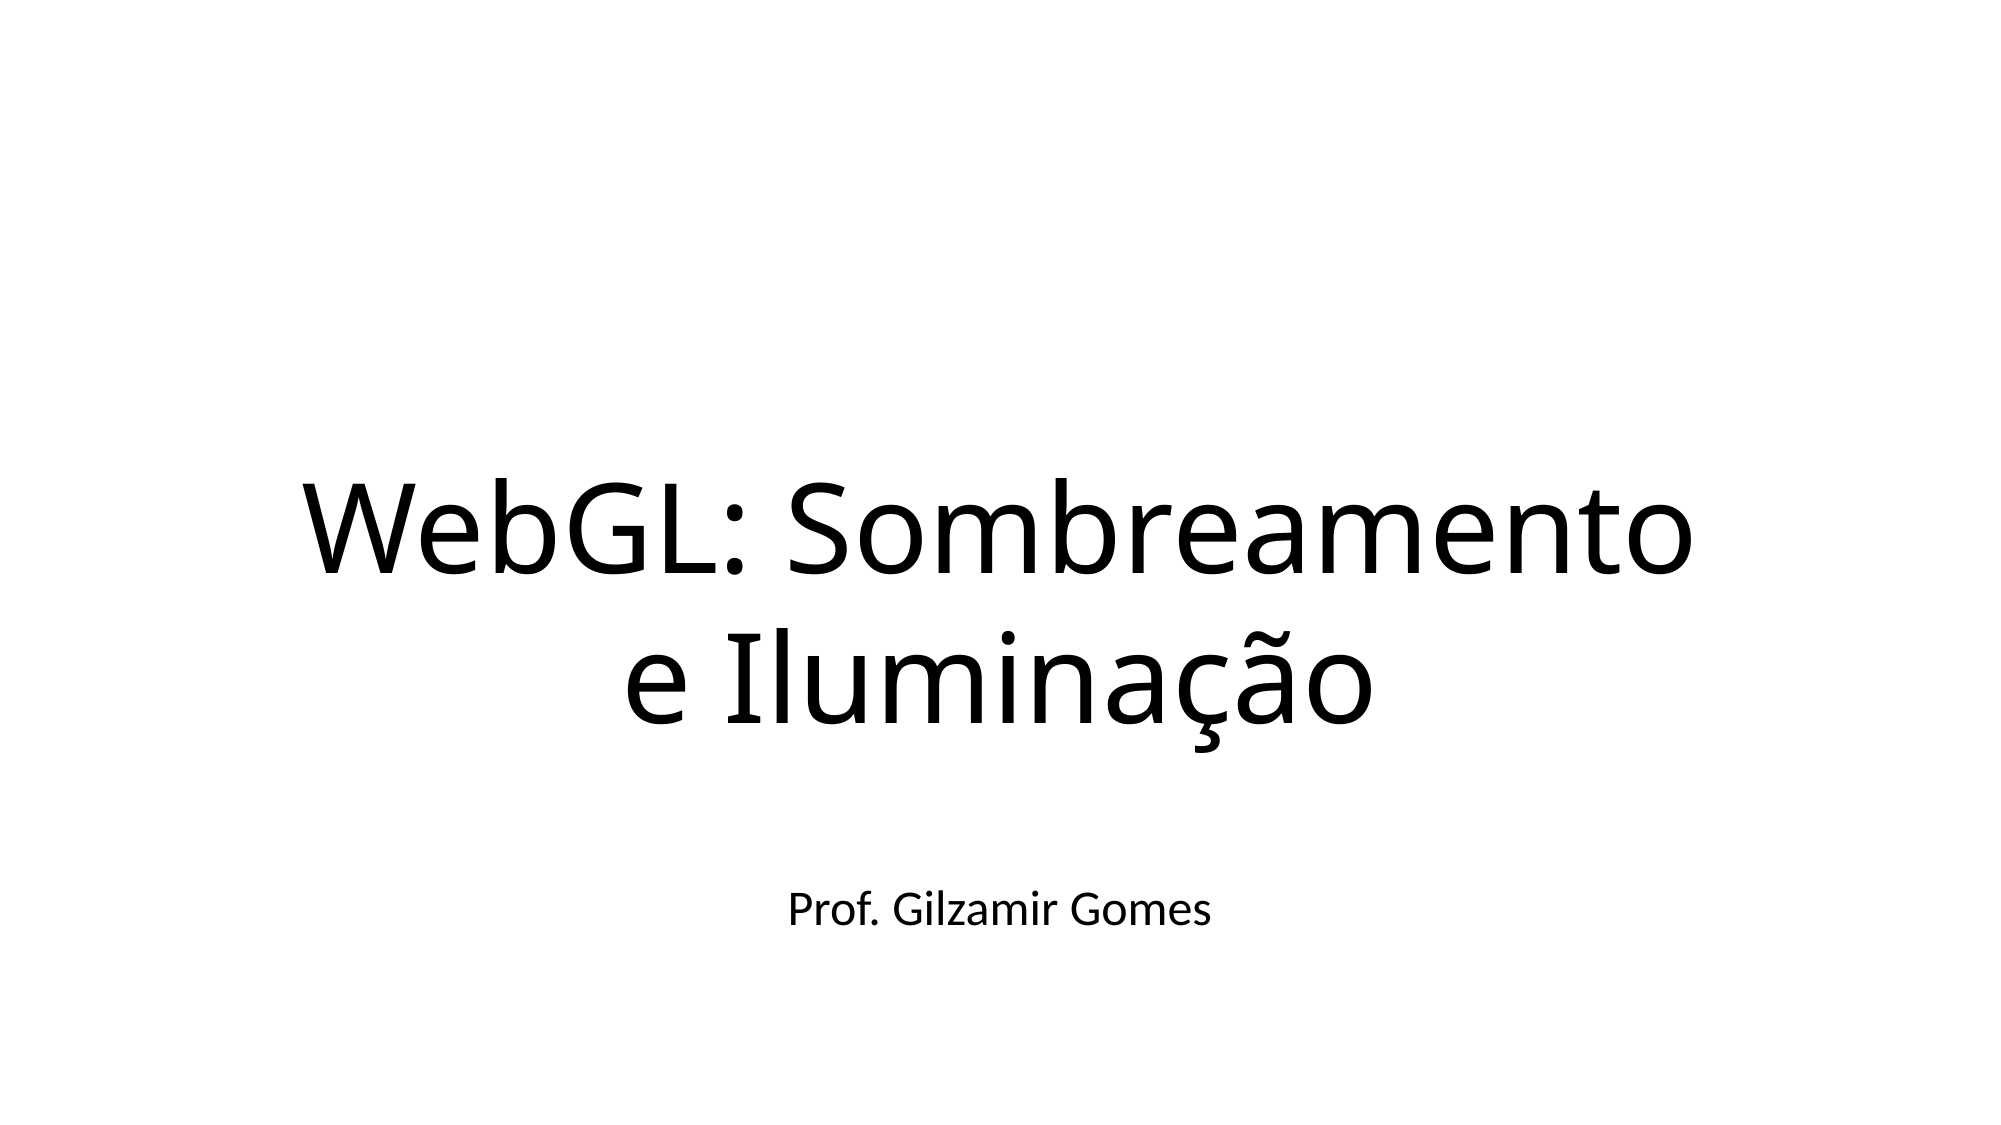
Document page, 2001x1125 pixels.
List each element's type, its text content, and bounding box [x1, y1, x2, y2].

subtitle Prof. Gilzamir Gomes [249, 867, 1750, 956]
title WebGL: Sombreamento e Iluminação [249, 244, 1750, 756]
